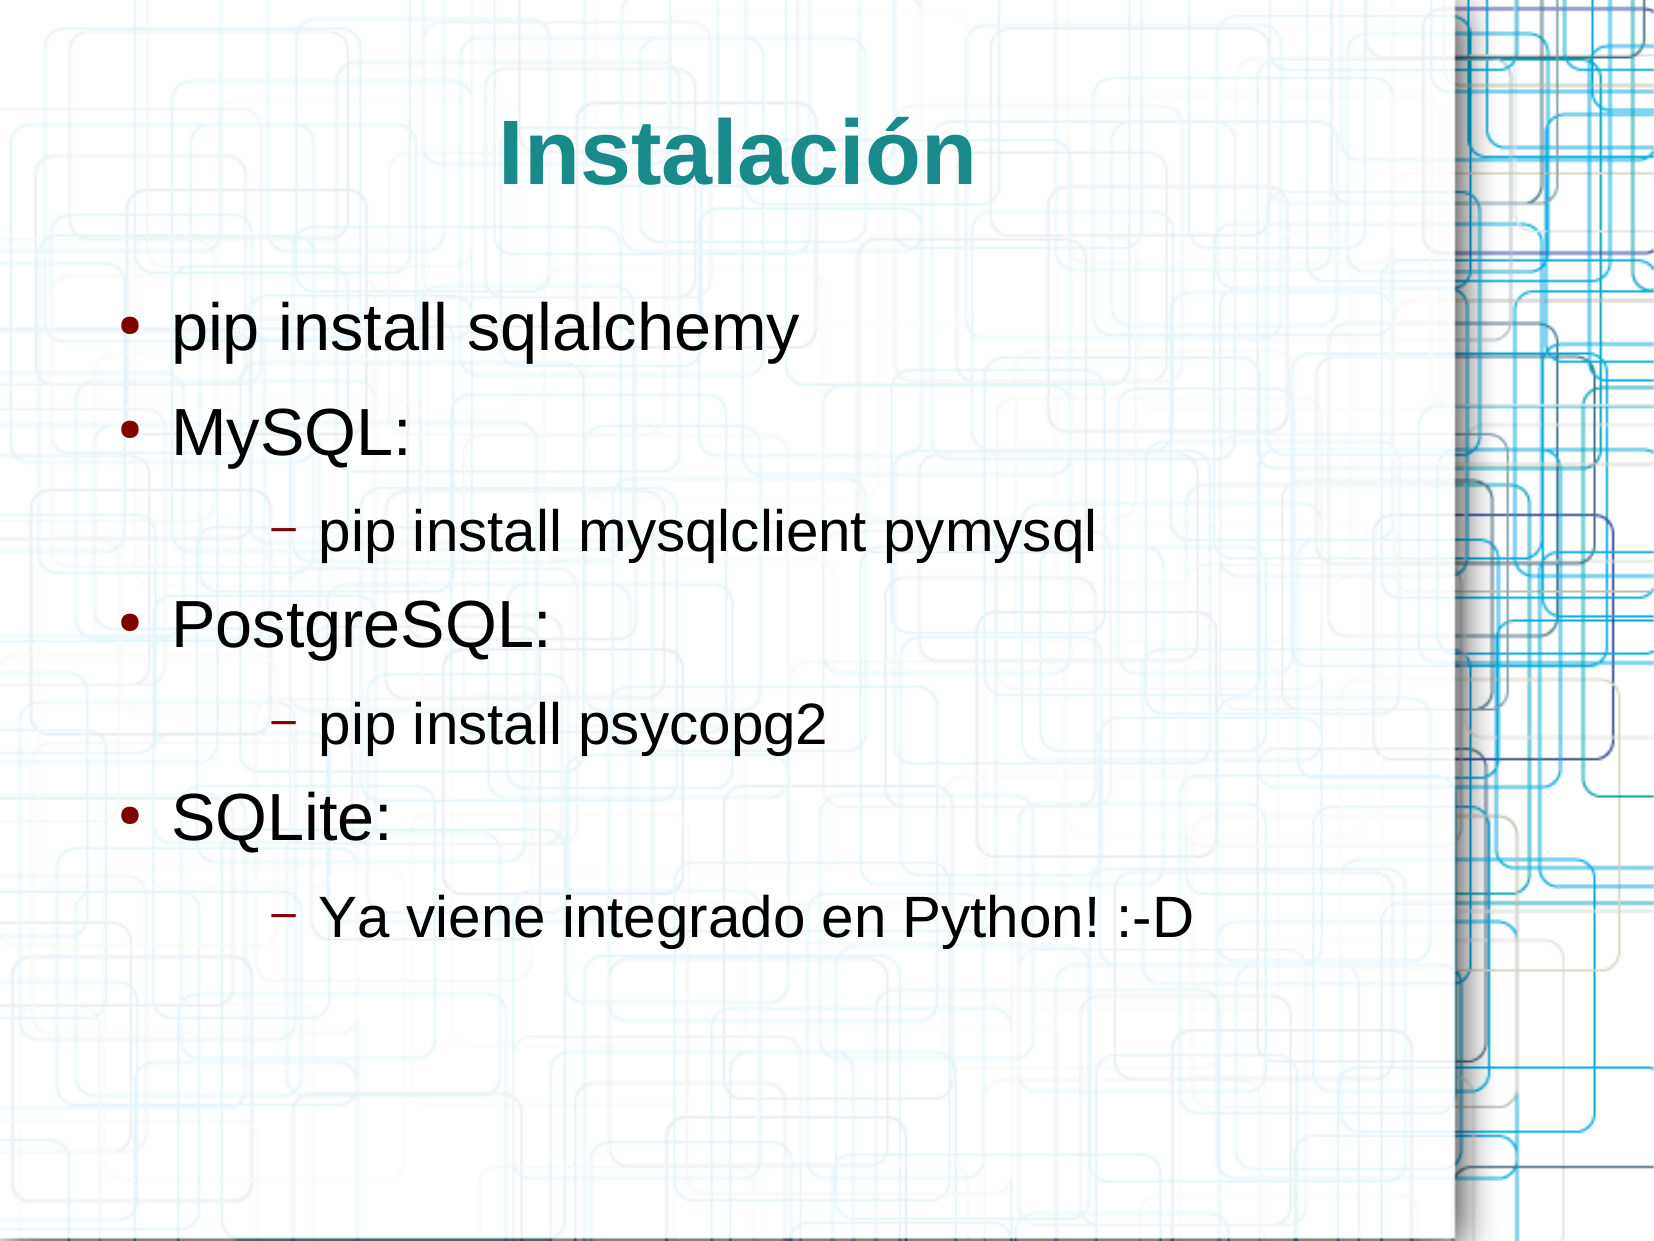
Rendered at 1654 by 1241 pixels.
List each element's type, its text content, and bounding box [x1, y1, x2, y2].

picture [0, 0, 1654, 1241]
title Instalación [59, 49, 1418, 257]
list pip install sqlalchemy MySQL: pip install mysqlclient pymysql PostgreSQL: pip install psycopg2 SQLite: Ya viene integrado en Python! :-D [82, 290, 1418, 1010]
